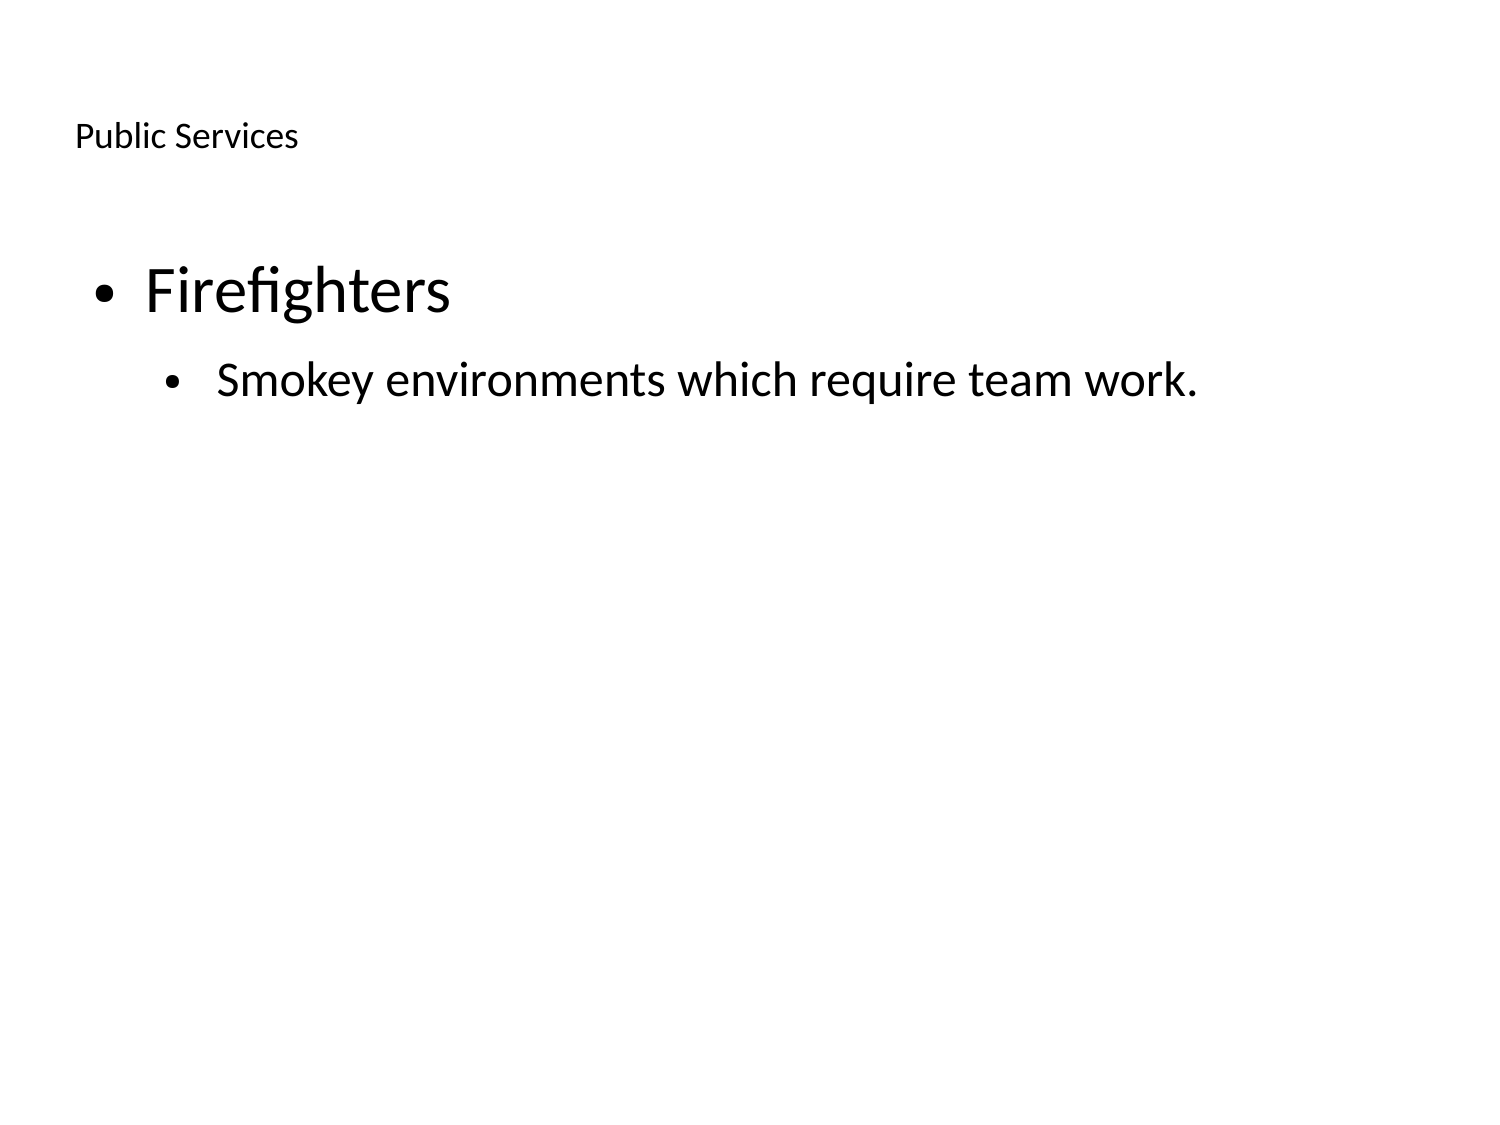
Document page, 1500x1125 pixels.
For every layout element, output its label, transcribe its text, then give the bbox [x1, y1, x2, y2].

title Public Services [75, 52, 1425, 226]
list Firefighters Smokey environments which require team work. [75, 262, 1425, 1005]
